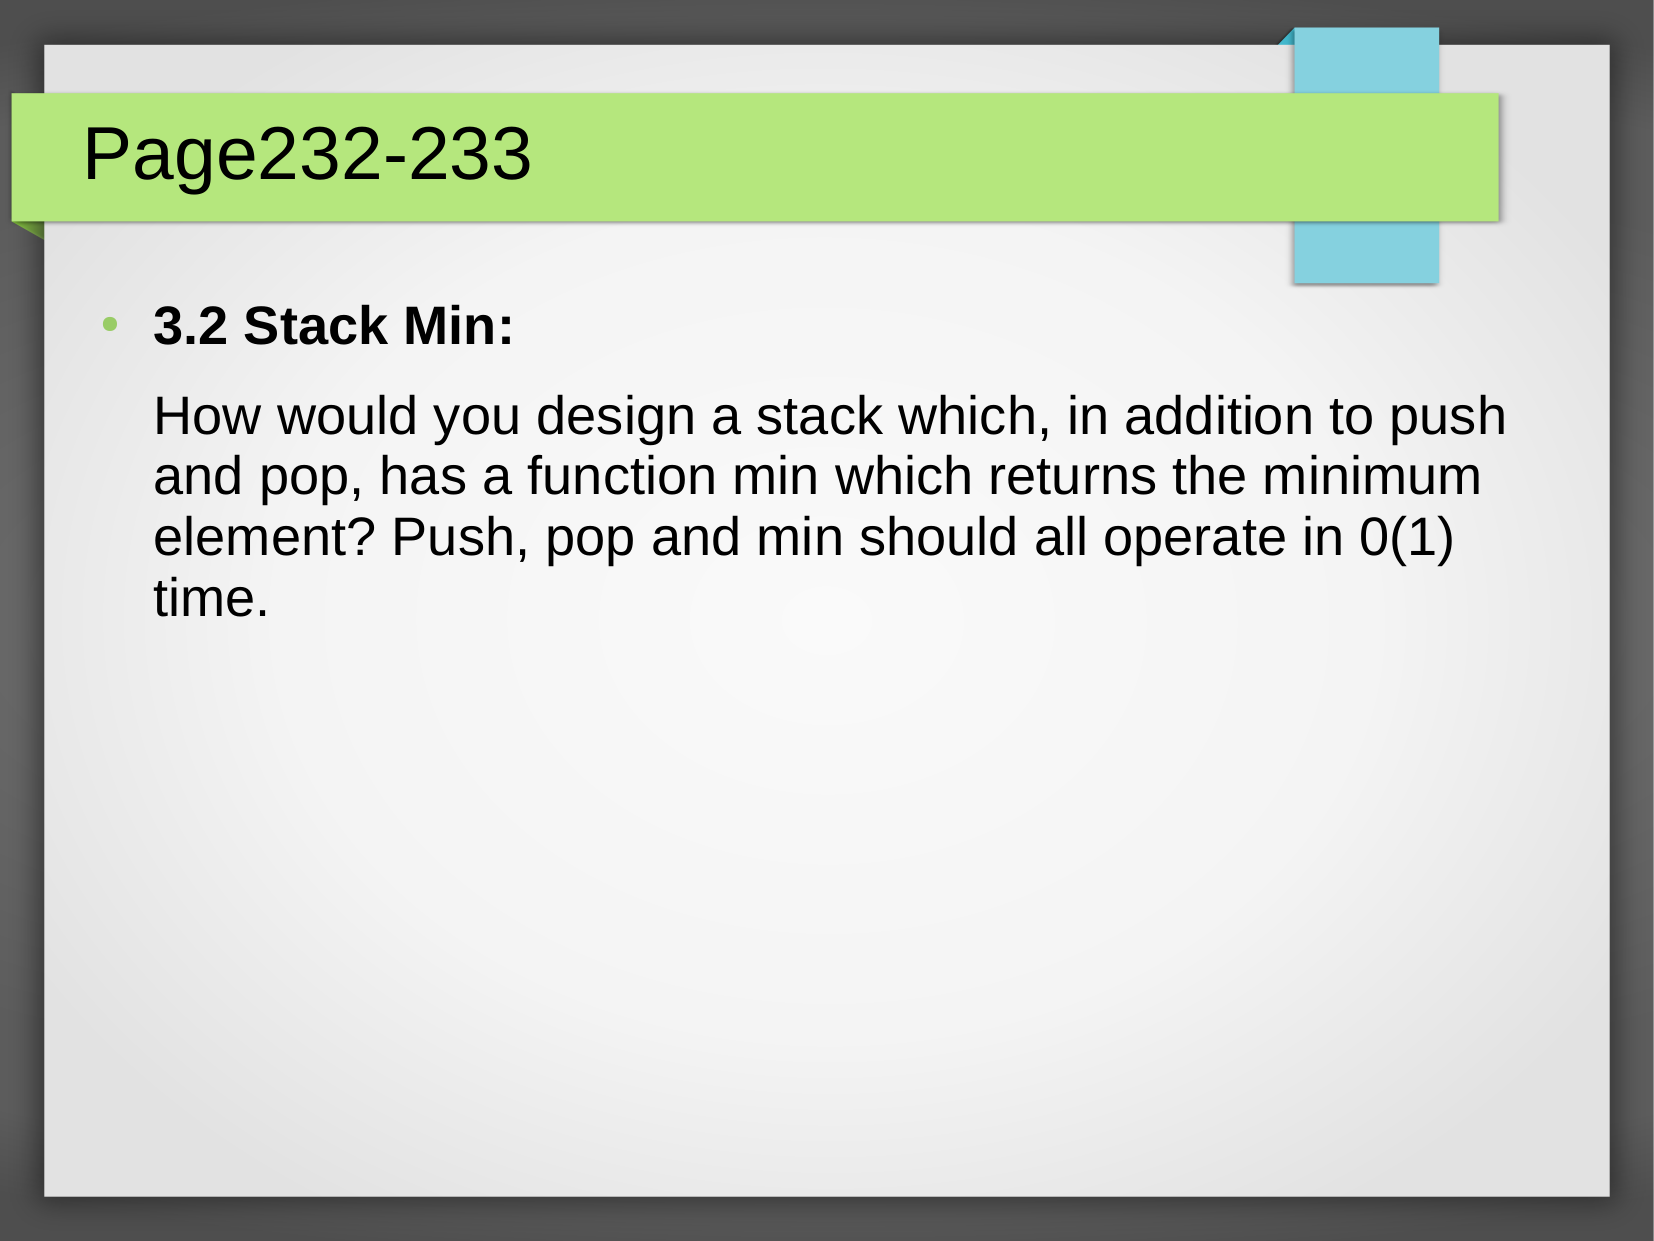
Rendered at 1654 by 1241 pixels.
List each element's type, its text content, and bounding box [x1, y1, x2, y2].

title Page232-233 [82, 94, 1264, 213]
picture [0, 0, 1654, 1241]
list 3.2 Stack Min: How would you design a stack which, in addition to push and pop, has a function min which returns the minimum element? Push, pop and min should all operate in 0(1) time. [82, 295, 1571, 1015]
